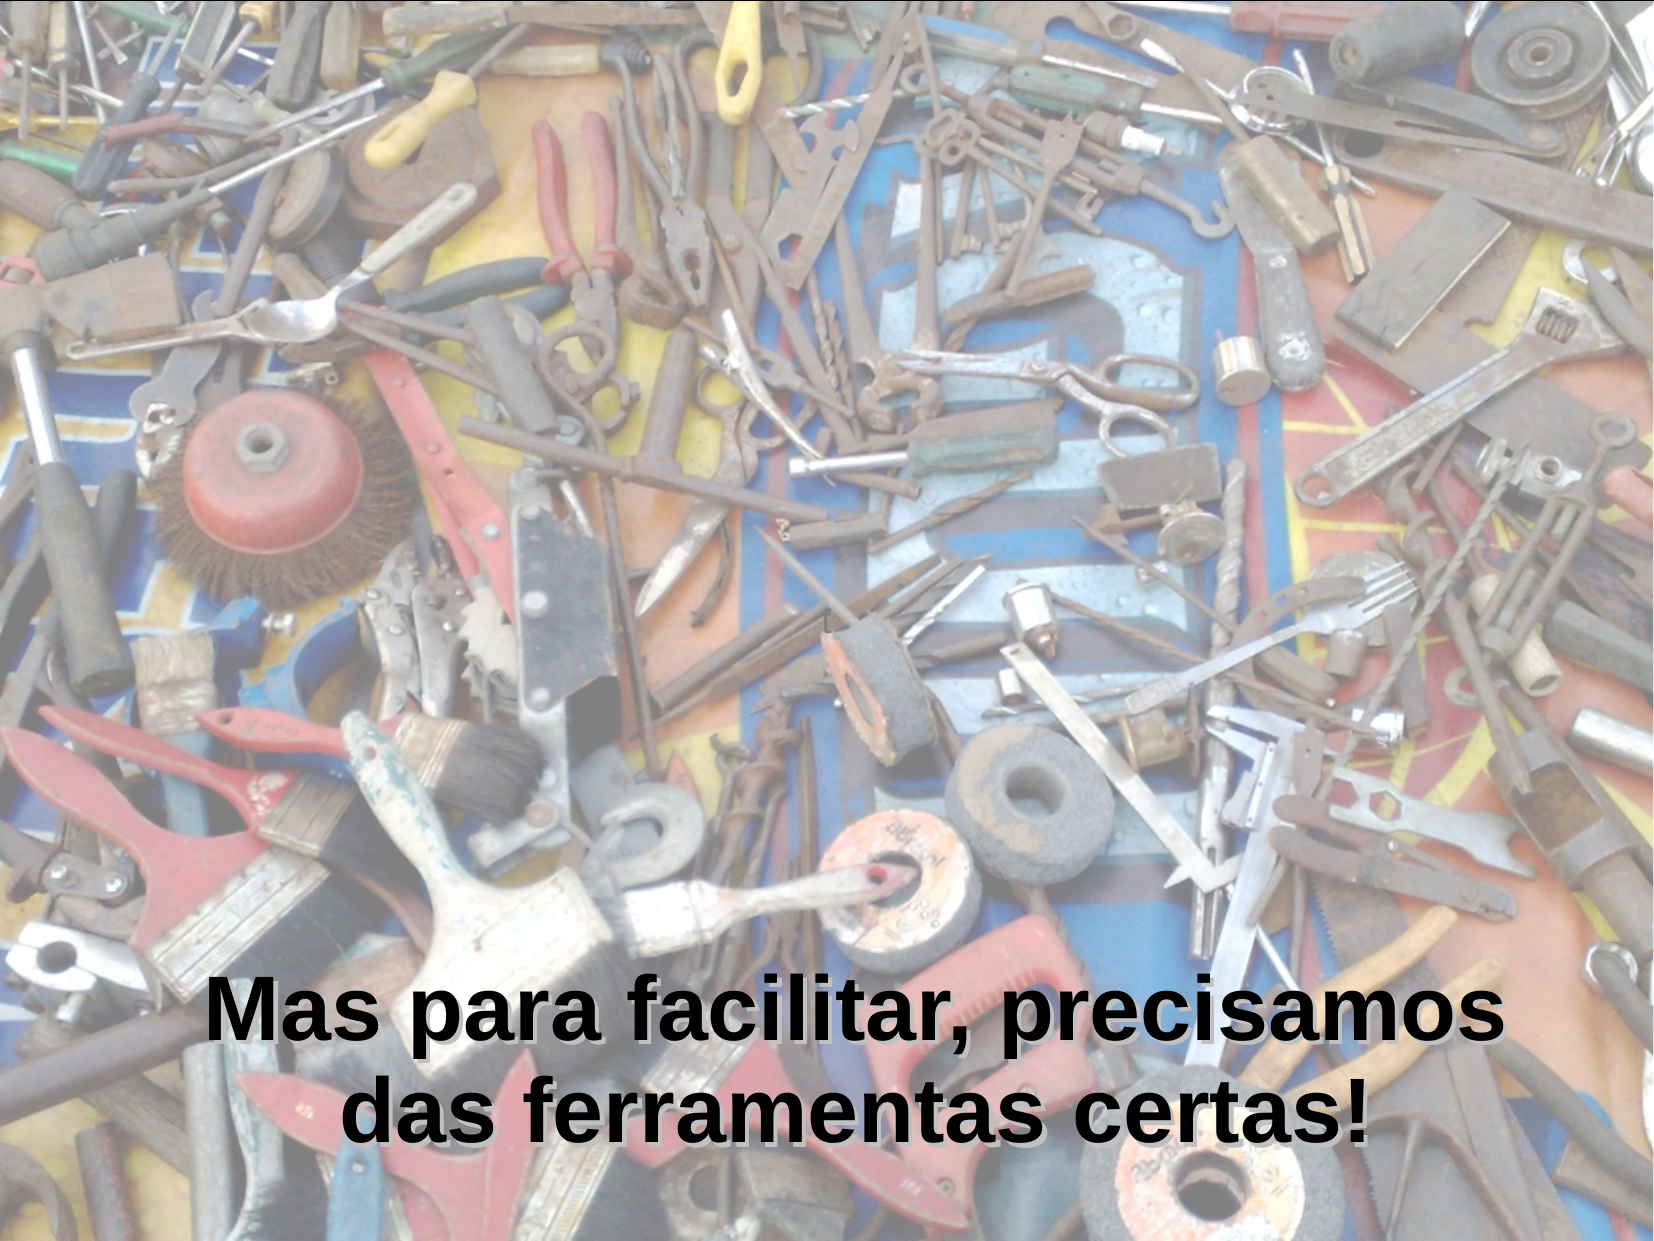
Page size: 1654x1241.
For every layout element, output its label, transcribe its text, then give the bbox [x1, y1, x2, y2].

text_box [0, 0, 1654, 1241]
title Mas para facilitar, precisamos das ferramentas certas! [112, 957, 1601, 1163]
